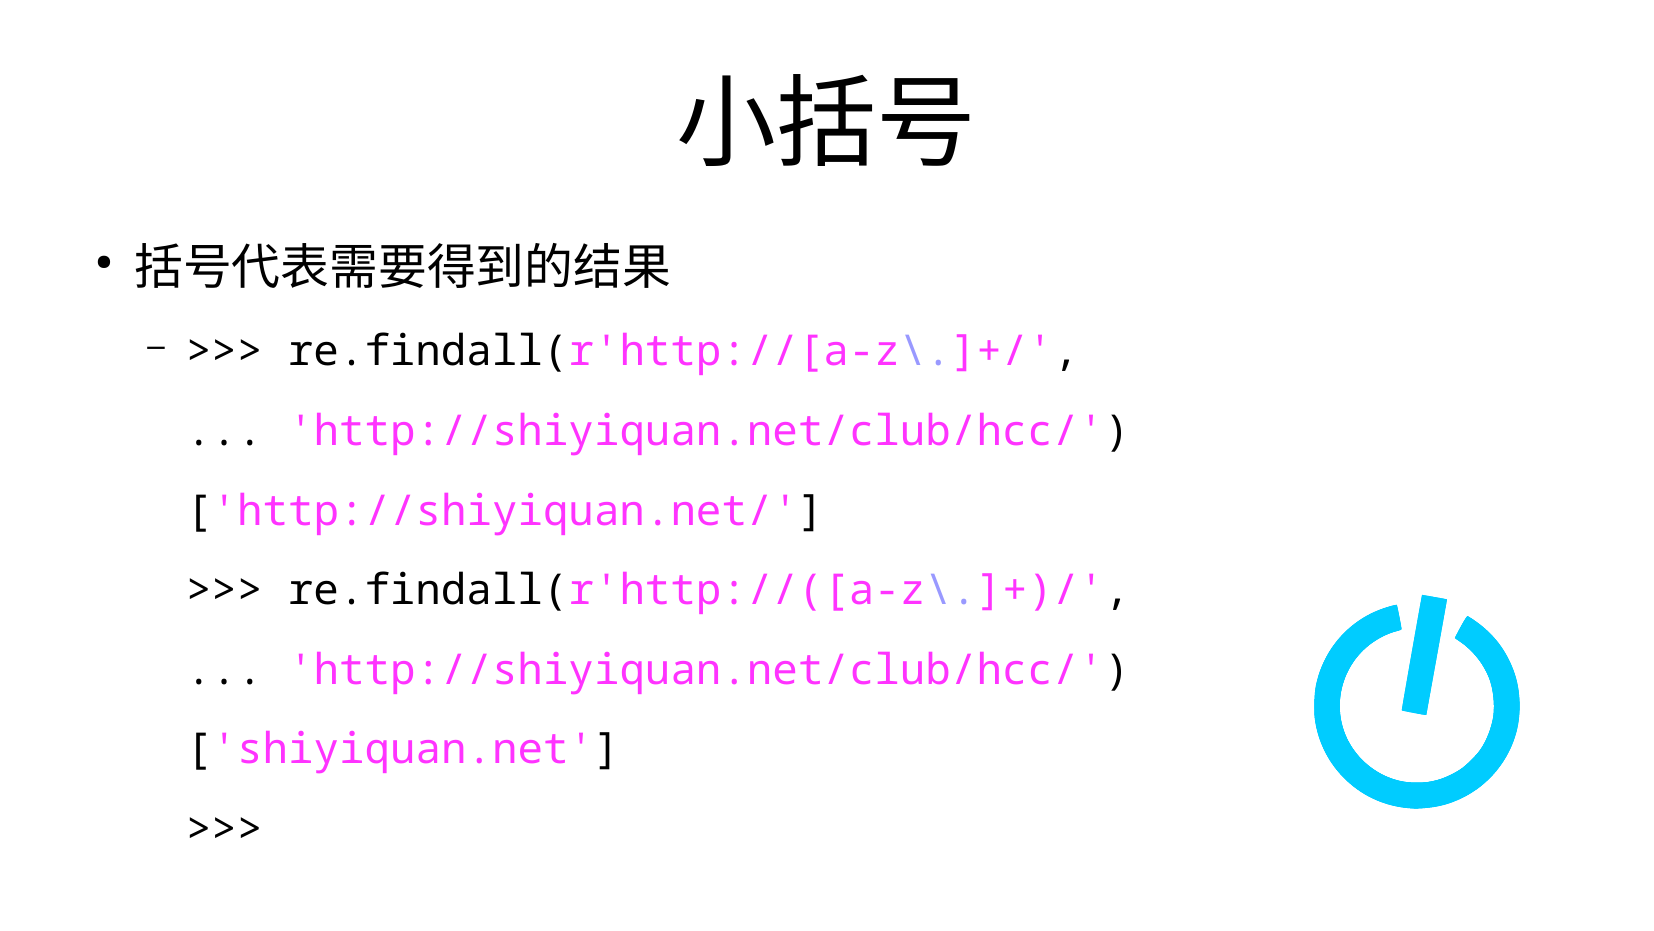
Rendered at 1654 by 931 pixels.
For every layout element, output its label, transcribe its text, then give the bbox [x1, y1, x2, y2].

list 括号代表需要得到的结果 >>> re.findall(r'http://[a-z\.]+/', ... 'http://shiyiquan.net/club/hcc/') ['http://shiyiquan.net/'] >>> re.findall(r'http://([a-z\.]+)/', ... 'http://shiyiquan.net/club/hcc/') ['shiyiquan.net'] >>> [82, 217, 1571, 863]
title 小括号 [82, 37, 1571, 193]
